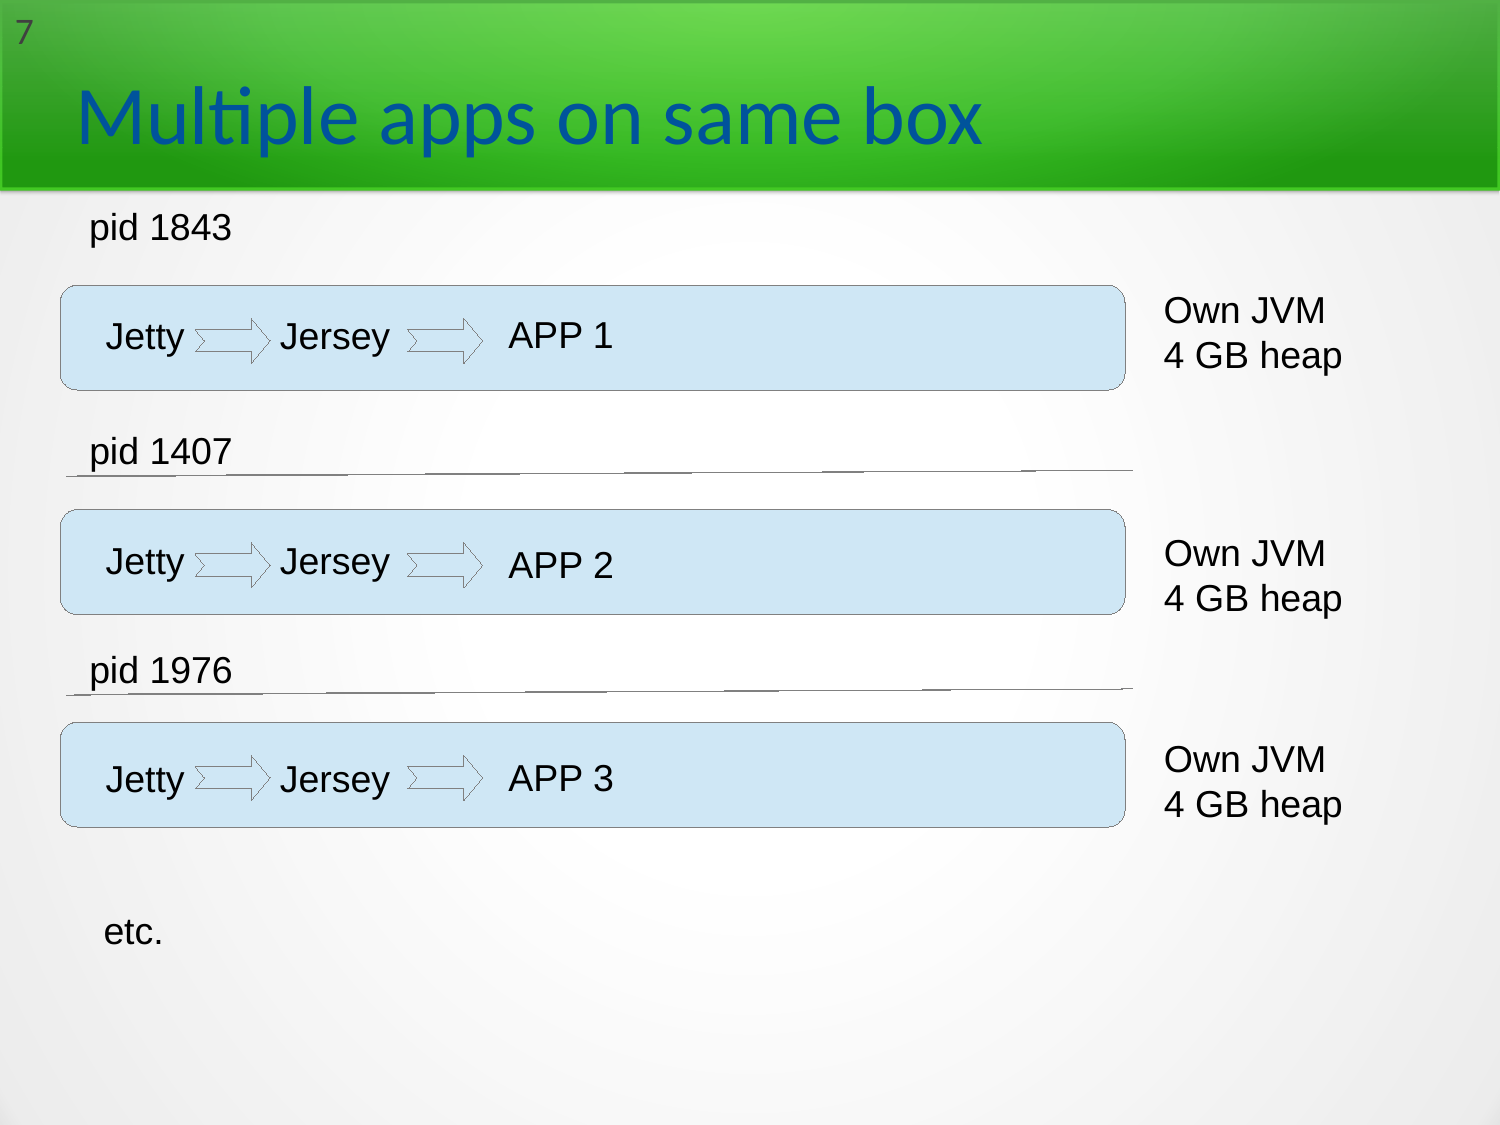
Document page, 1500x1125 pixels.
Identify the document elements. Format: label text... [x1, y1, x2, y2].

text_box pid 1843 [74, 195, 248, 253]
text_box Jetty [90, 304, 200, 362]
text_box etc. [88, 900, 179, 957]
text_box <number> [0, 0, 1500, 1125]
text_box Jersey [265, 304, 406, 362]
text_box [195, 318, 271, 364]
text_box [407, 542, 483, 588]
text_box Own JVM 4 GB heap [1149, 279, 1358, 378]
text_box Own JVM 4 GB heap [1149, 521, 1358, 620]
text_box [407, 755, 483, 801]
text_box APP 3 [493, 746, 629, 803]
text_box Jetty [90, 529, 200, 587]
text_box pid 1407 [74, 420, 248, 477]
text_box [248, 688, 1133, 695]
text_box [195, 542, 271, 588]
text_box [195, 755, 271, 801]
text_box Jetty [90, 747, 200, 805]
text_box Jersey [265, 747, 406, 805]
text_box pid 1976 [74, 638, 248, 696]
text_box Jersey [265, 529, 406, 587]
text_box Own JVM 4 GB heap [1149, 727, 1358, 827]
text_box [248, 470, 1133, 476]
text_box [407, 318, 483, 364]
text_box APP 2 [493, 533, 629, 591]
text_box APP 1 [493, 303, 629, 361]
